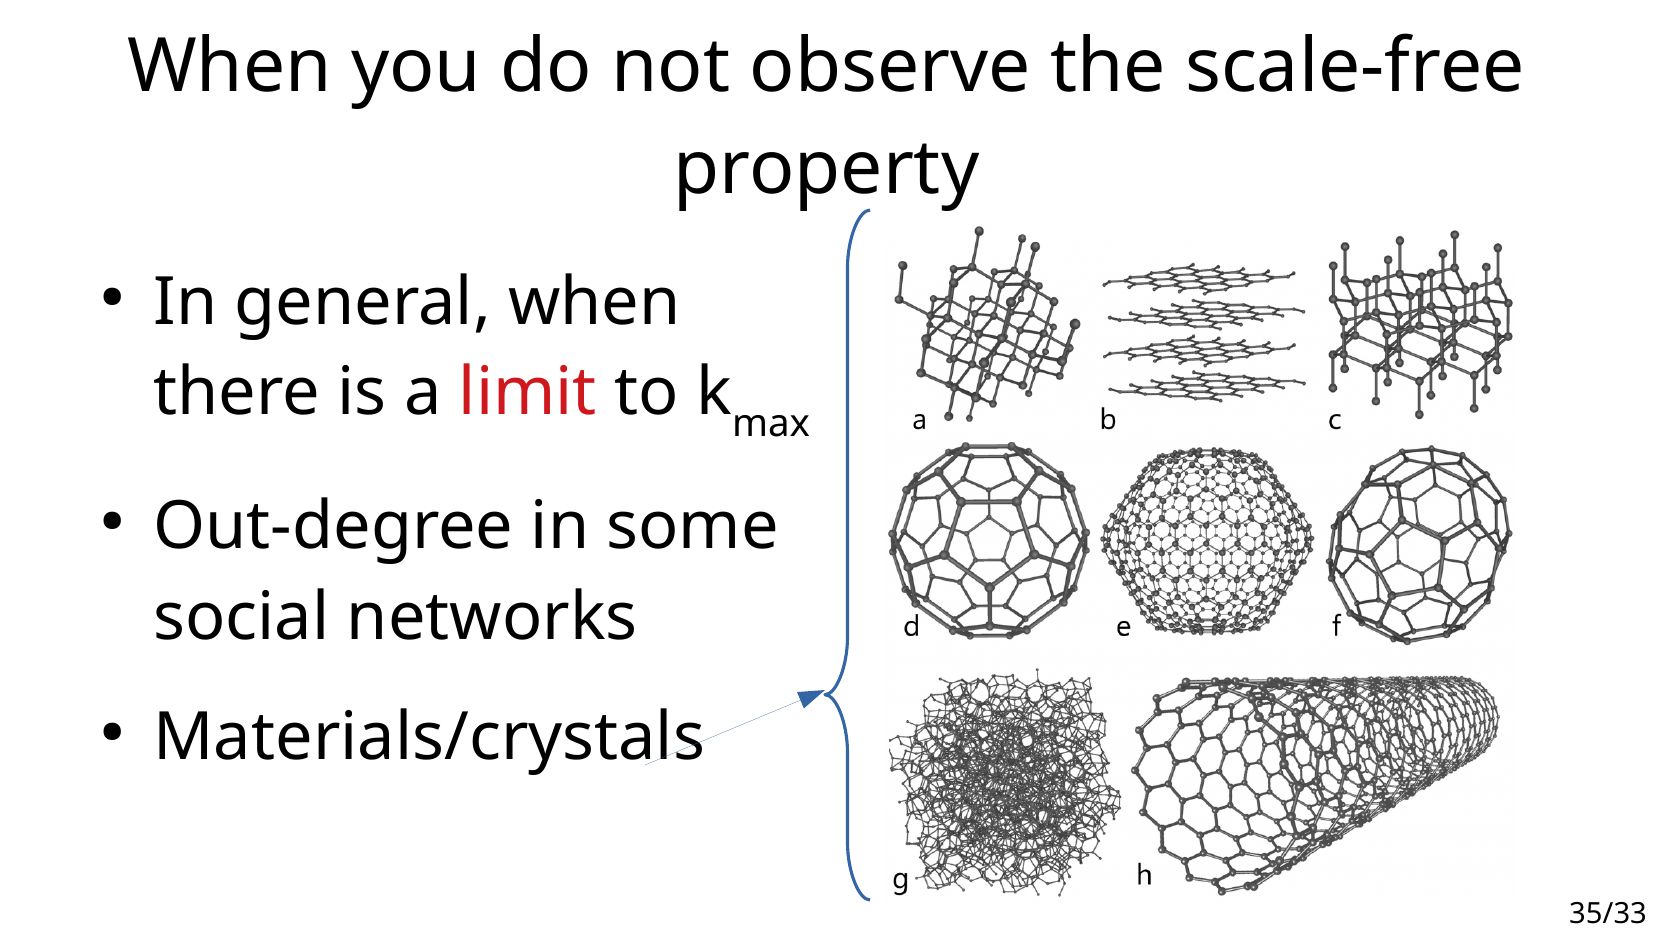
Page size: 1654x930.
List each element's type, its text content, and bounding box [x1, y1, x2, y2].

title When you do not observe the scale-free property [0, 31, 1653, 195]
list In general, when there is a limit to kmax Out-degree in some social networks Materials/crystals [82, 252, 811, 793]
picture [885, 224, 1516, 903]
